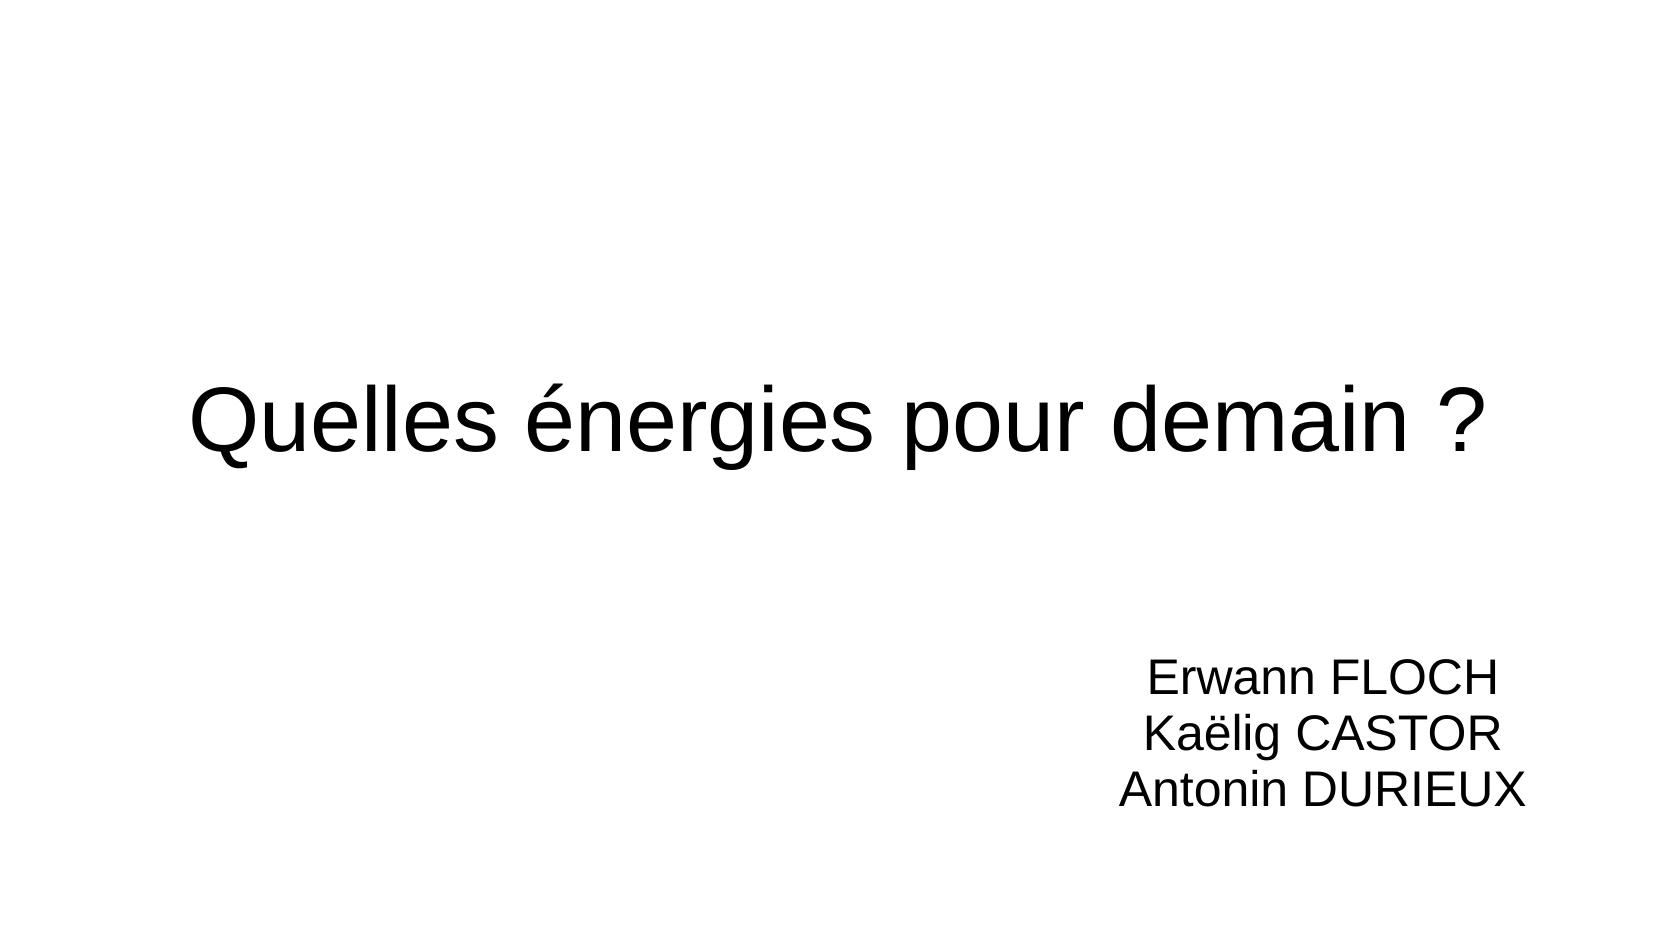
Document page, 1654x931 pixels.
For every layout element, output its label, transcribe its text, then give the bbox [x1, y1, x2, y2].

subtitle Erwann FLOCH Kaëlig CASTOR Antonin DURIEUX [1003, 543, 1642, 923]
title Quelles énergies pour demain ? [94, 342, 1583, 498]
